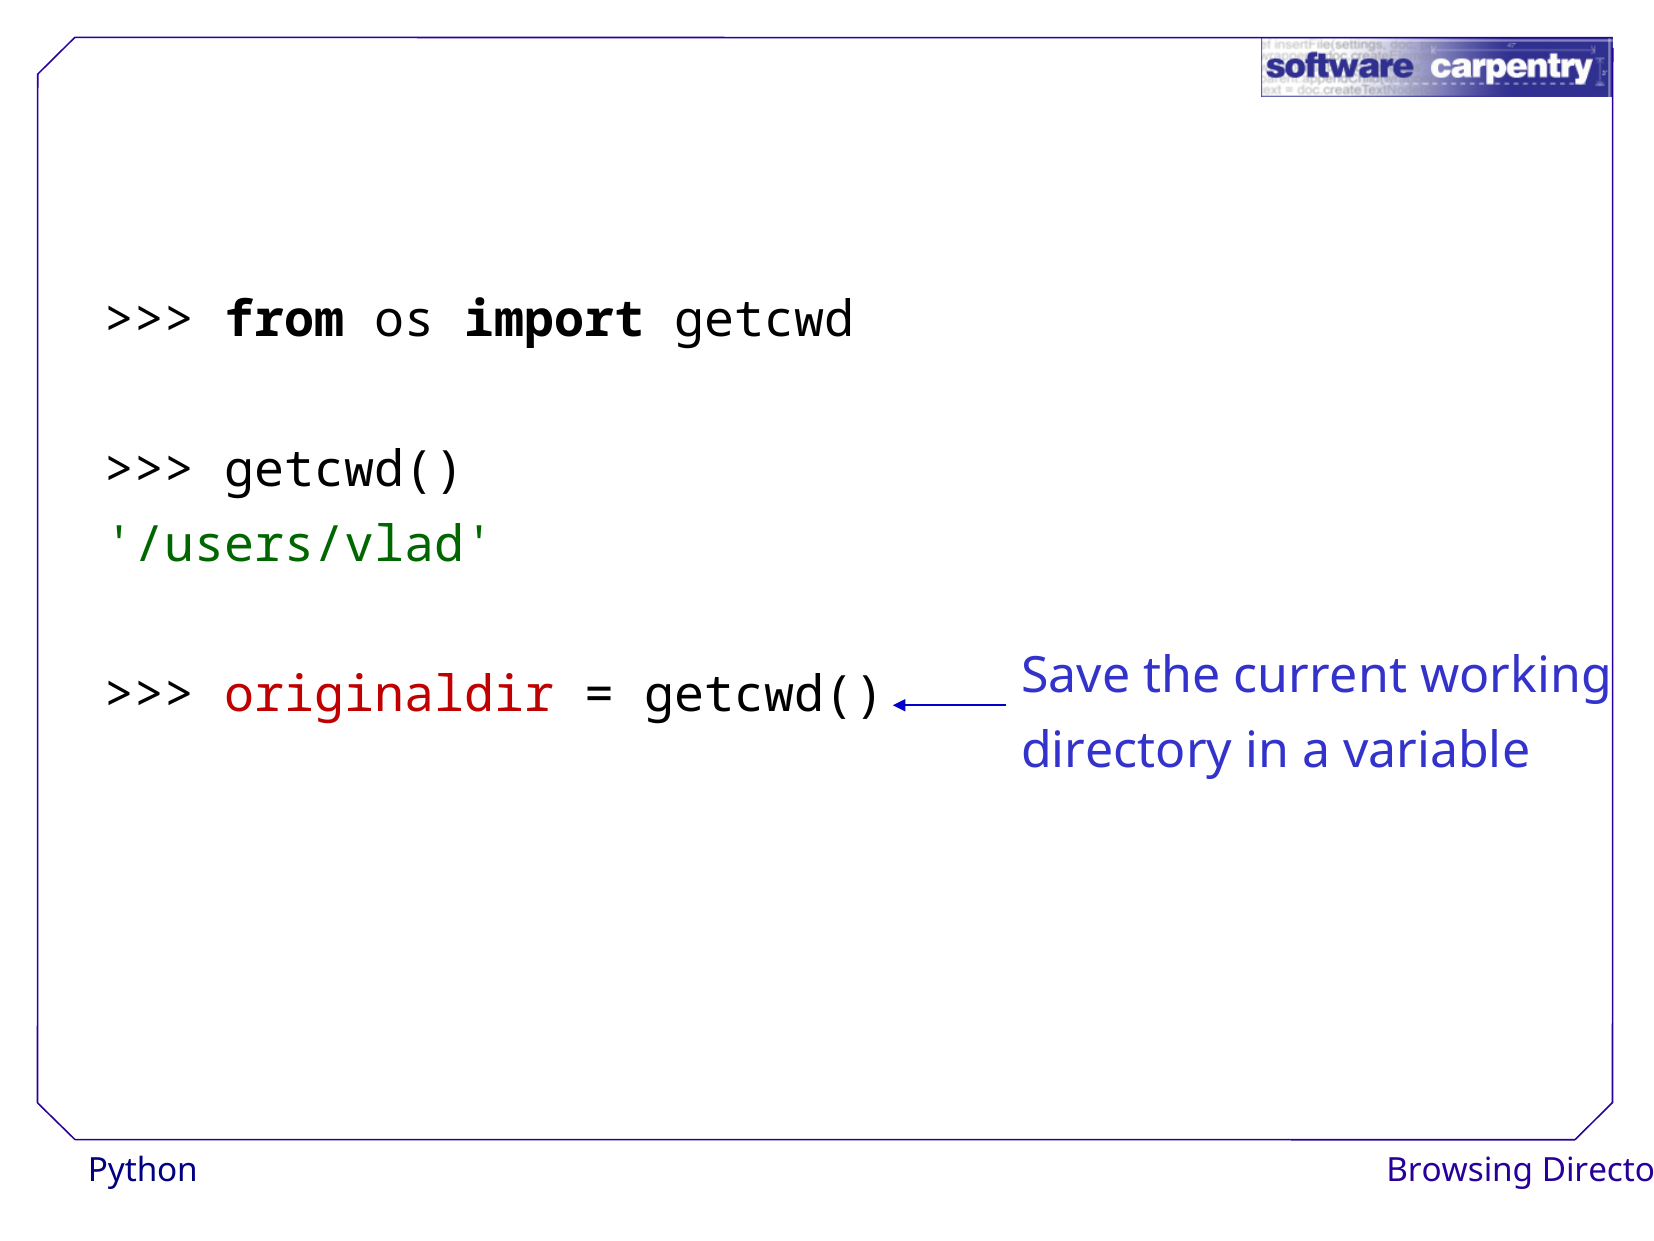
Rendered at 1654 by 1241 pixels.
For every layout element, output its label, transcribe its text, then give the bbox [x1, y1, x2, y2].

text_box >>> from os import getcwd >>> getcwd() '/users/vlad' >>> originaldir = getcwd() [89, 128, 1512, 1037]
text_box Save the current working directory in a variable [1006, 620, 1470, 781]
picture [1261, 39, 1613, 97]
